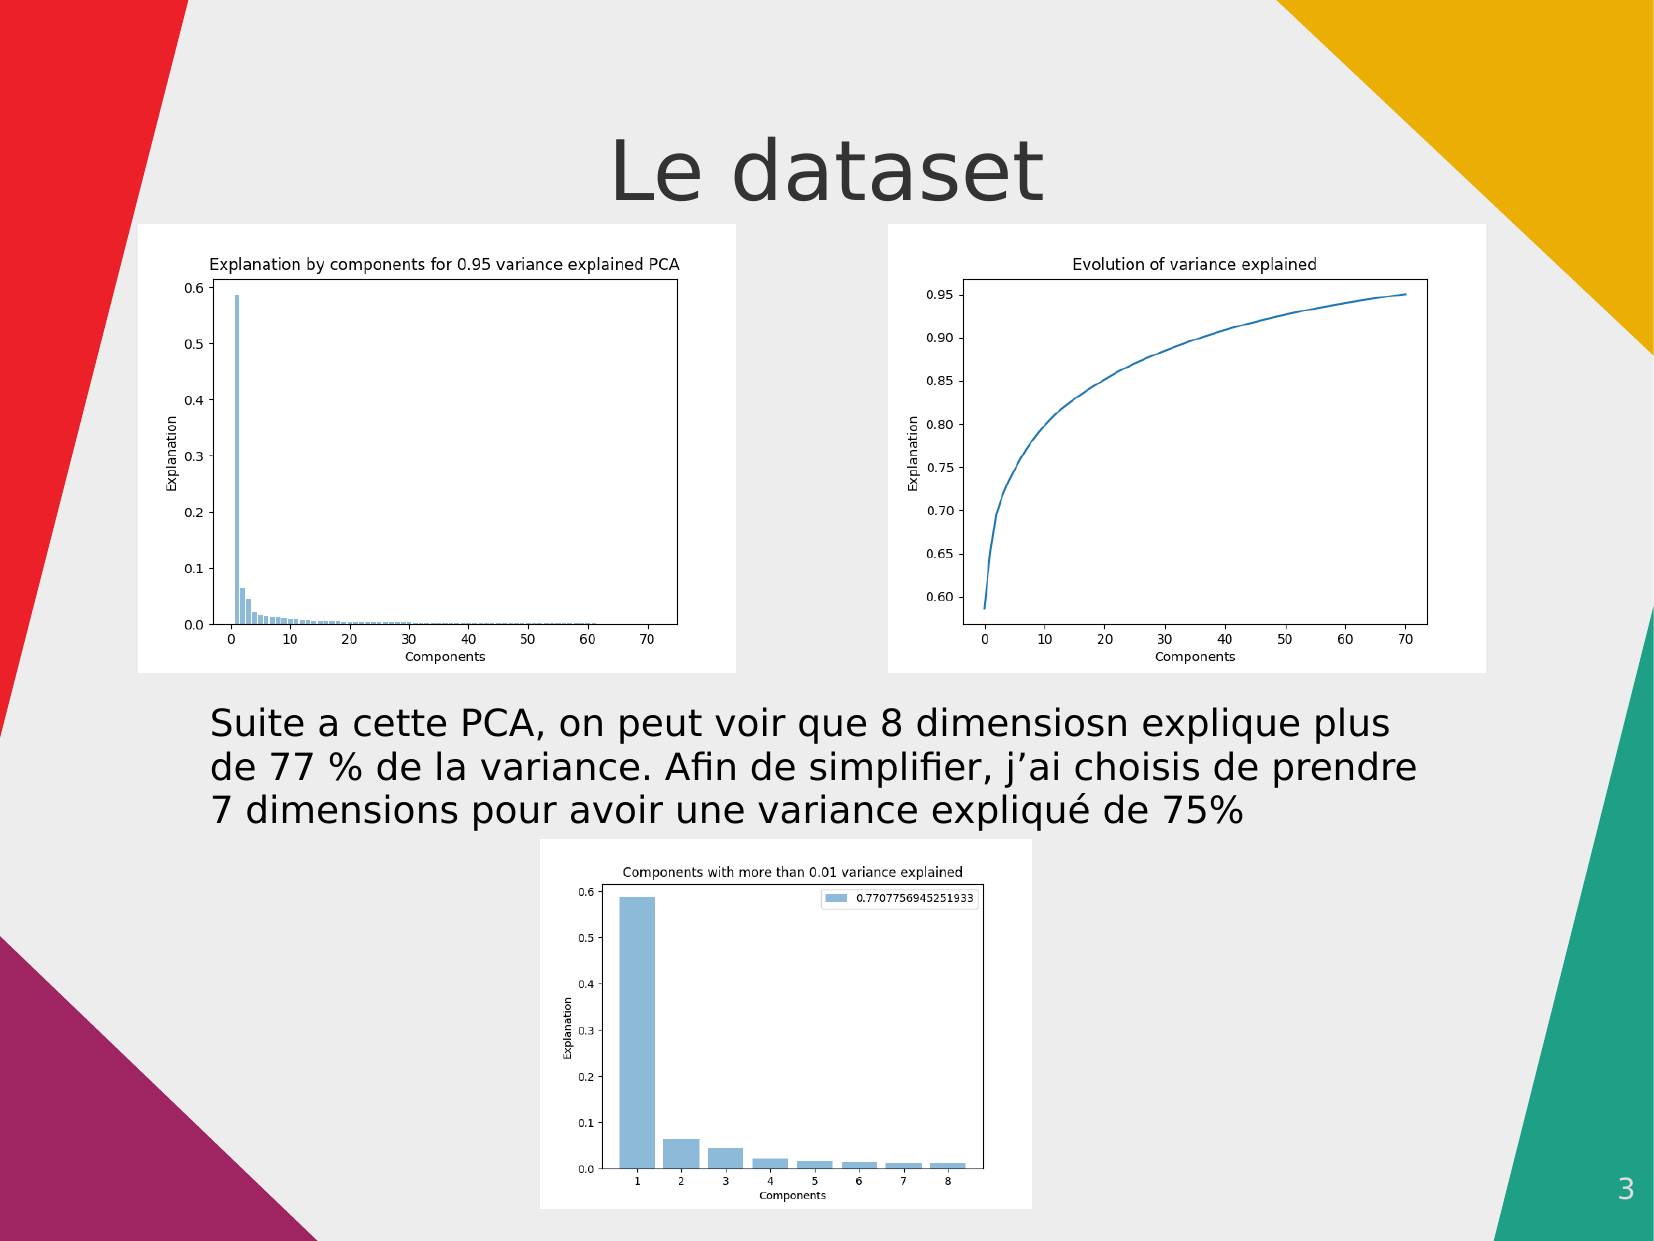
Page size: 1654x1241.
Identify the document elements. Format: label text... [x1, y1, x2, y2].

picture [540, 839, 1032, 1209]
picture [888, 224, 1486, 673]
picture [138, 224, 736, 673]
text_box Suite a cette PCA, on peut voir que 8 dimensiosn explique plus de 77 % de la variance. Afin de simplifier, j’ai choisis de prendre 7 dimensions pour avoir une variance expliqué de 75% [195, 694, 1456, 841]
title Le dataset [114, 73, 1539, 271]
